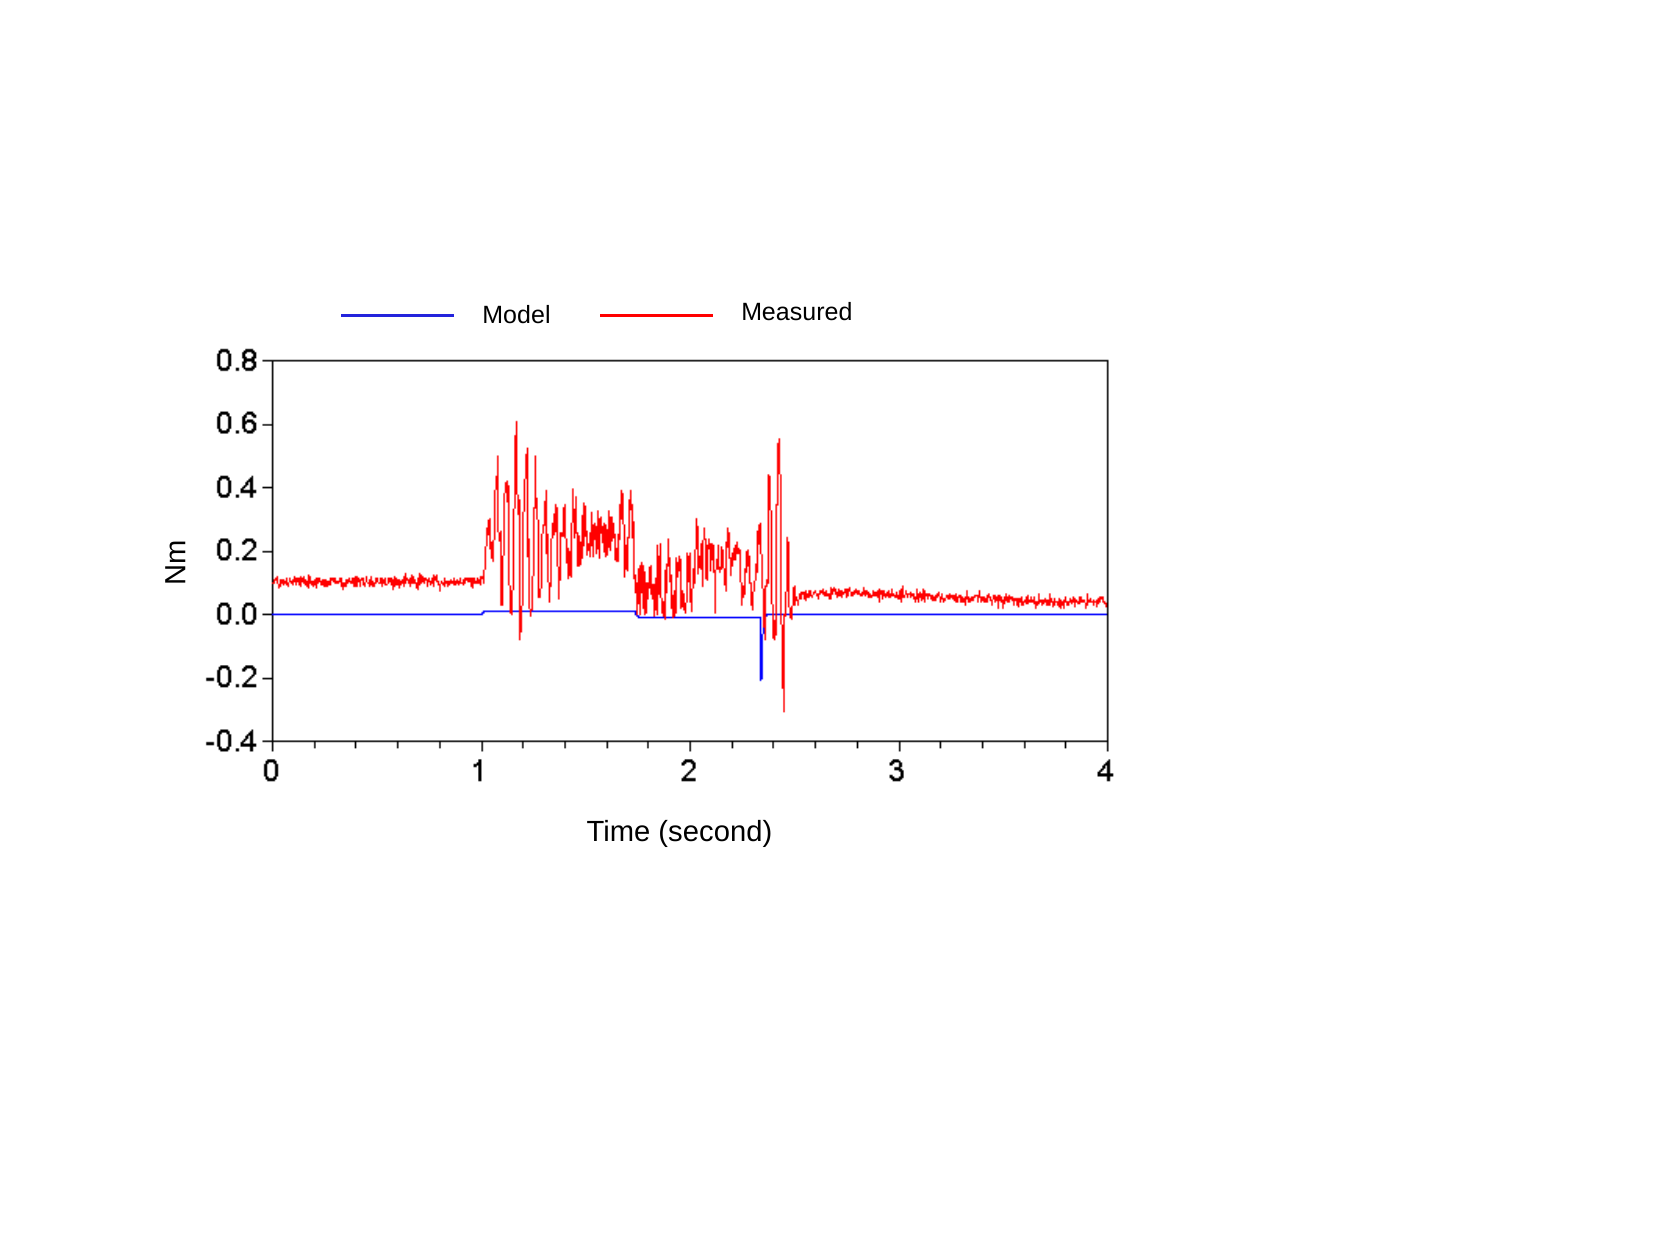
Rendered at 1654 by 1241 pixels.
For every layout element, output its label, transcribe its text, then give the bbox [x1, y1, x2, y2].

text_box Nm [150, 337, 201, 788]
text_box Time (second) [570, 806, 908, 858]
picture [183, 343, 1126, 794]
text_box Measured [726, 289, 1123, 333]
text_box Model [467, 289, 827, 338]
